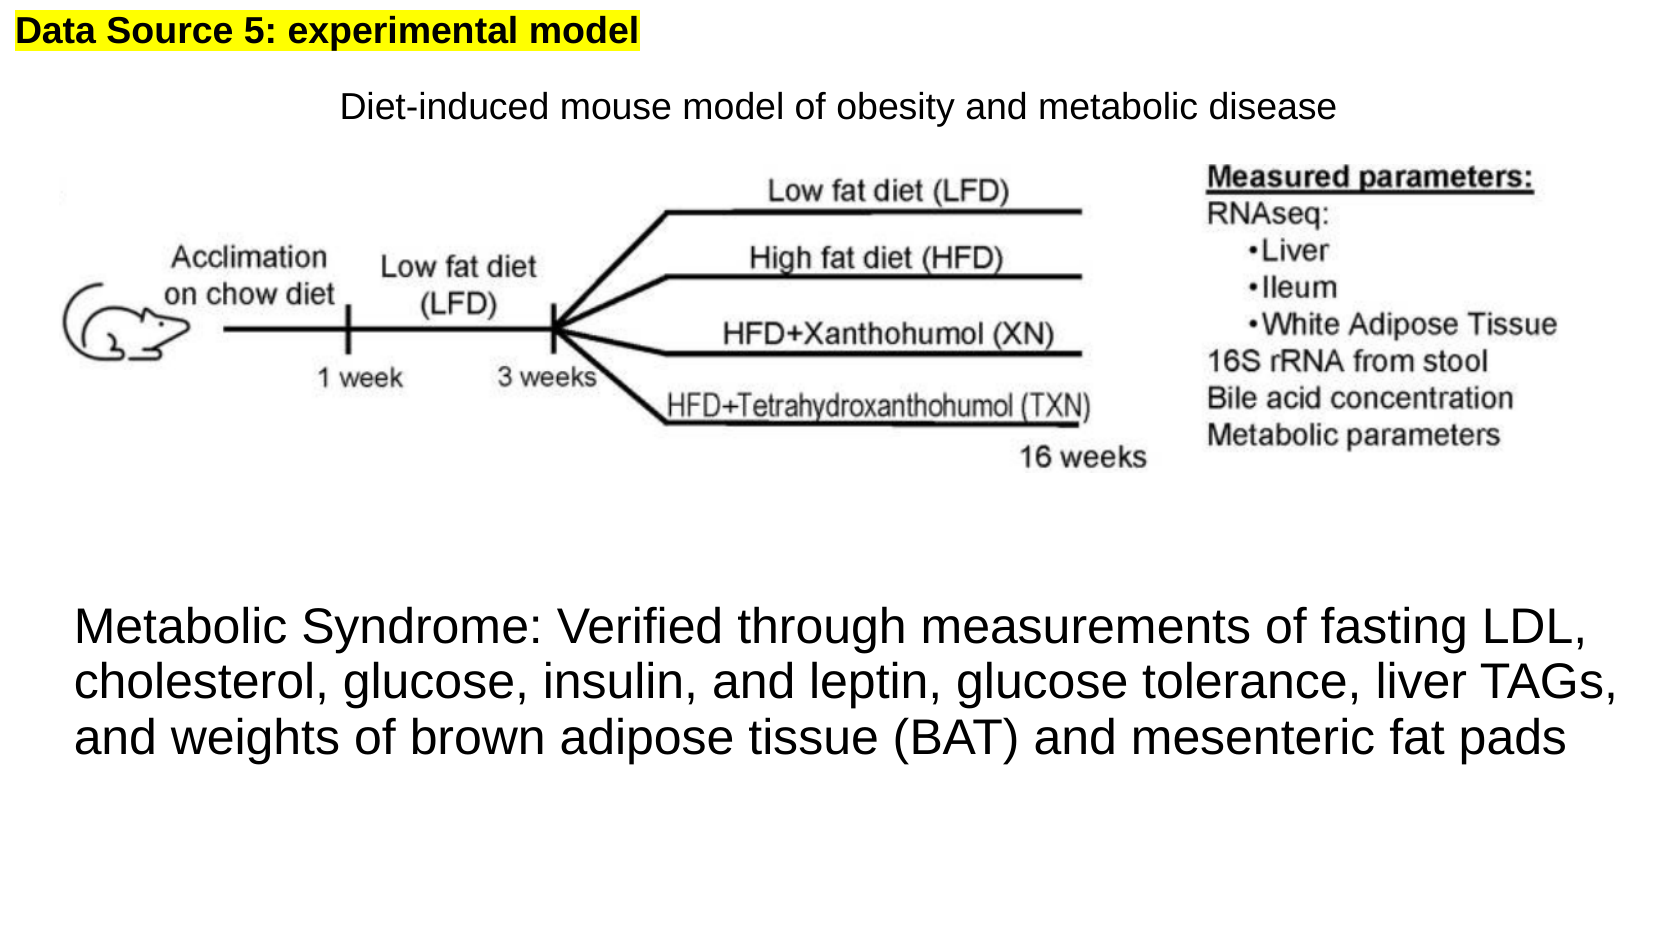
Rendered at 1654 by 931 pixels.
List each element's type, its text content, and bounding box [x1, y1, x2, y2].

picture [59, 164, 1571, 473]
text_box Metabolic Syndrome: Verified through measurements of fasting LDL, cholesterol, glucose, insulin, and leptin, glucose tolerance, liver TAGs, and weights of brown adipose tissue (BAT) and mesenteric fat pads [59, 590, 1654, 773]
text_box Diet-induced mouse model of obesity and metabolic disease [324, 78, 1359, 178]
text_box Data Source 5: experimental model [0, 2, 655, 60]
